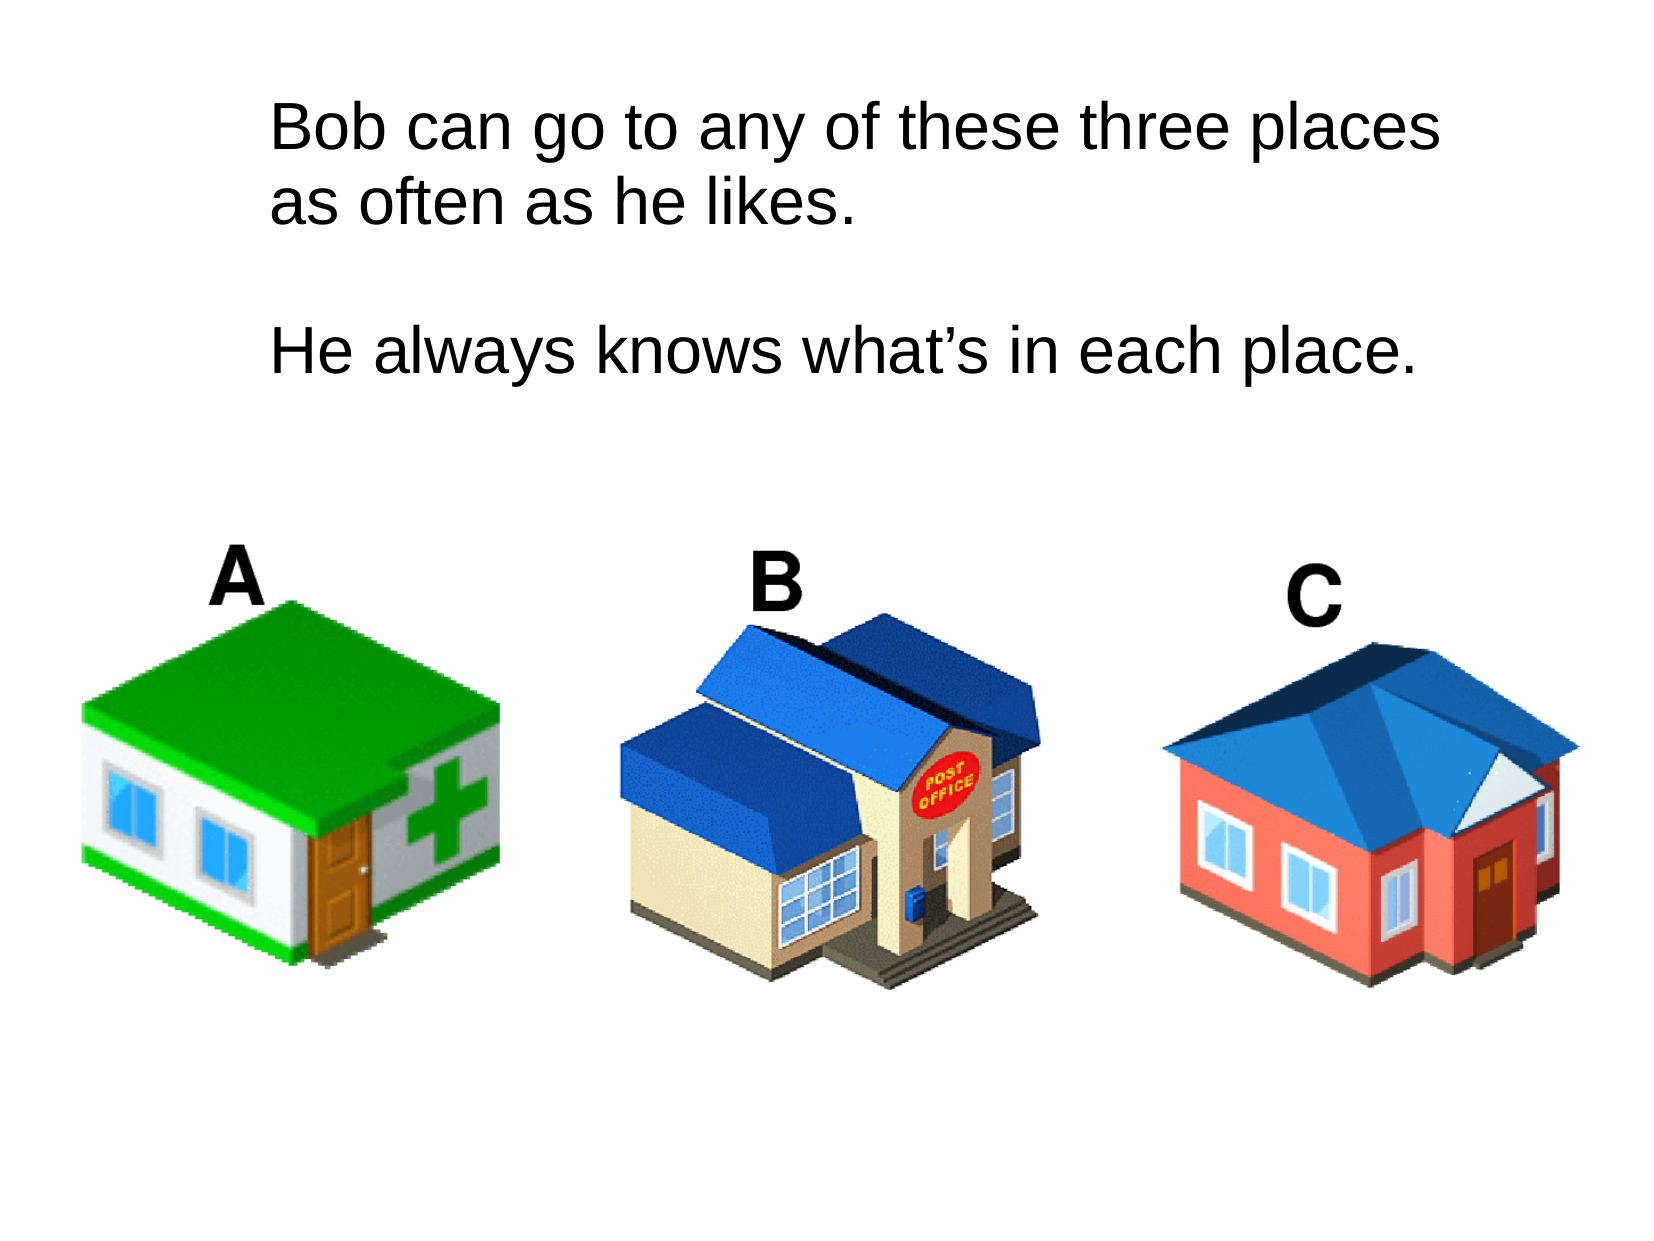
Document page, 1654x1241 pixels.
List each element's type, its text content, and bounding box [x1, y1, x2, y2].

picture [60, 539, 559, 983]
picture [1149, 552, 1595, 999]
text_box Bob can go to any of these three places as often as he likes. He always knows what’s in each place. [254, 81, 1470, 396]
picture [597, 544, 1068, 998]
